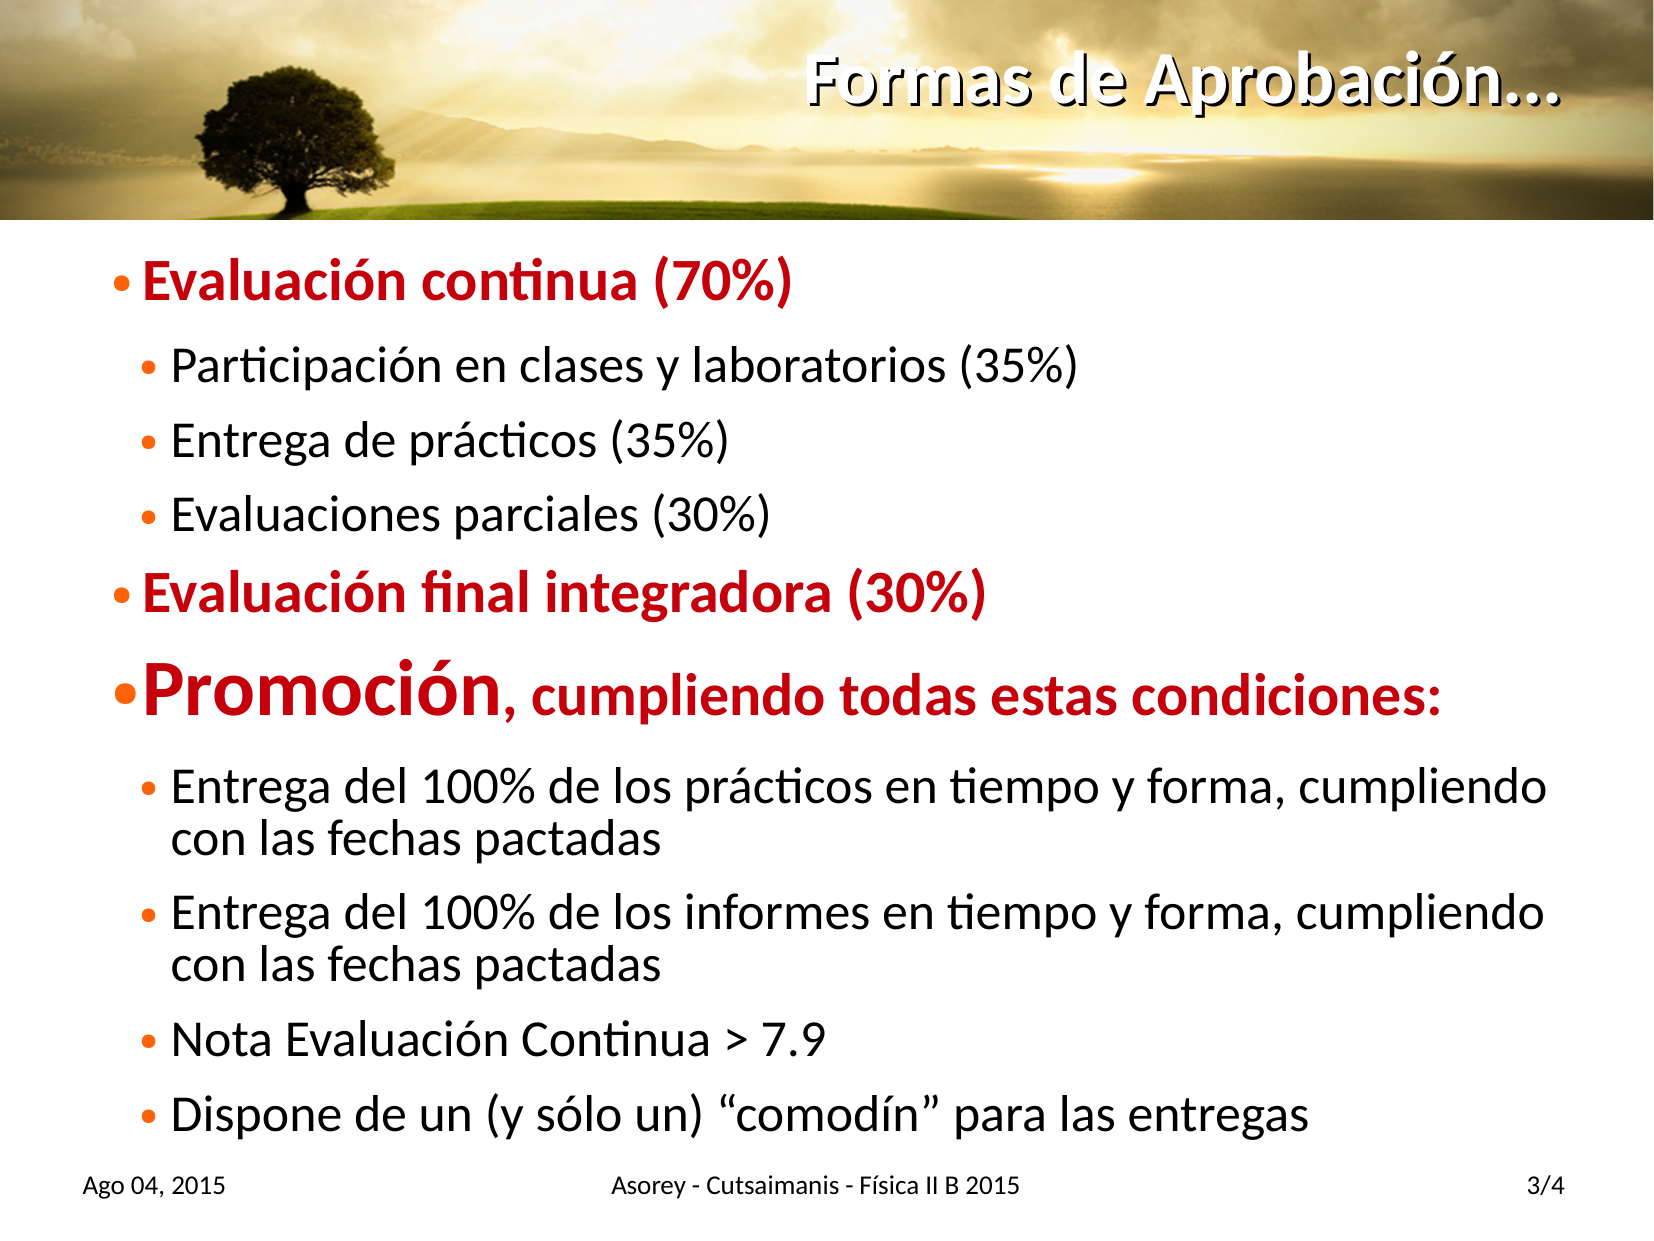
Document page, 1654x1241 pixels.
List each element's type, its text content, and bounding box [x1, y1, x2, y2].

picture [0, 0, 1654, 220]
list Evaluación continua (70%) Participación en clases y laboratorios (35%) Entrega de prácticos (35%) Evaluaciones parciales (30%) Evaluación final integradora (30%) Promoción, cumpliendo todas estas condiciones: Entrega del 100% de los prácticos en tiempo y forma, cumpliendo con las fechas pactadas Entrega del 100% de los informes en tiempo y forma, cumpliendo con las fechas pactadas Nota Evaluación Continua > 7.9 Dispone de un (y sólo un) “comodín” para las entregas [82, 255, 1571, 1156]
title Formas de Aprobación... [75, 19, 1564, 151]
